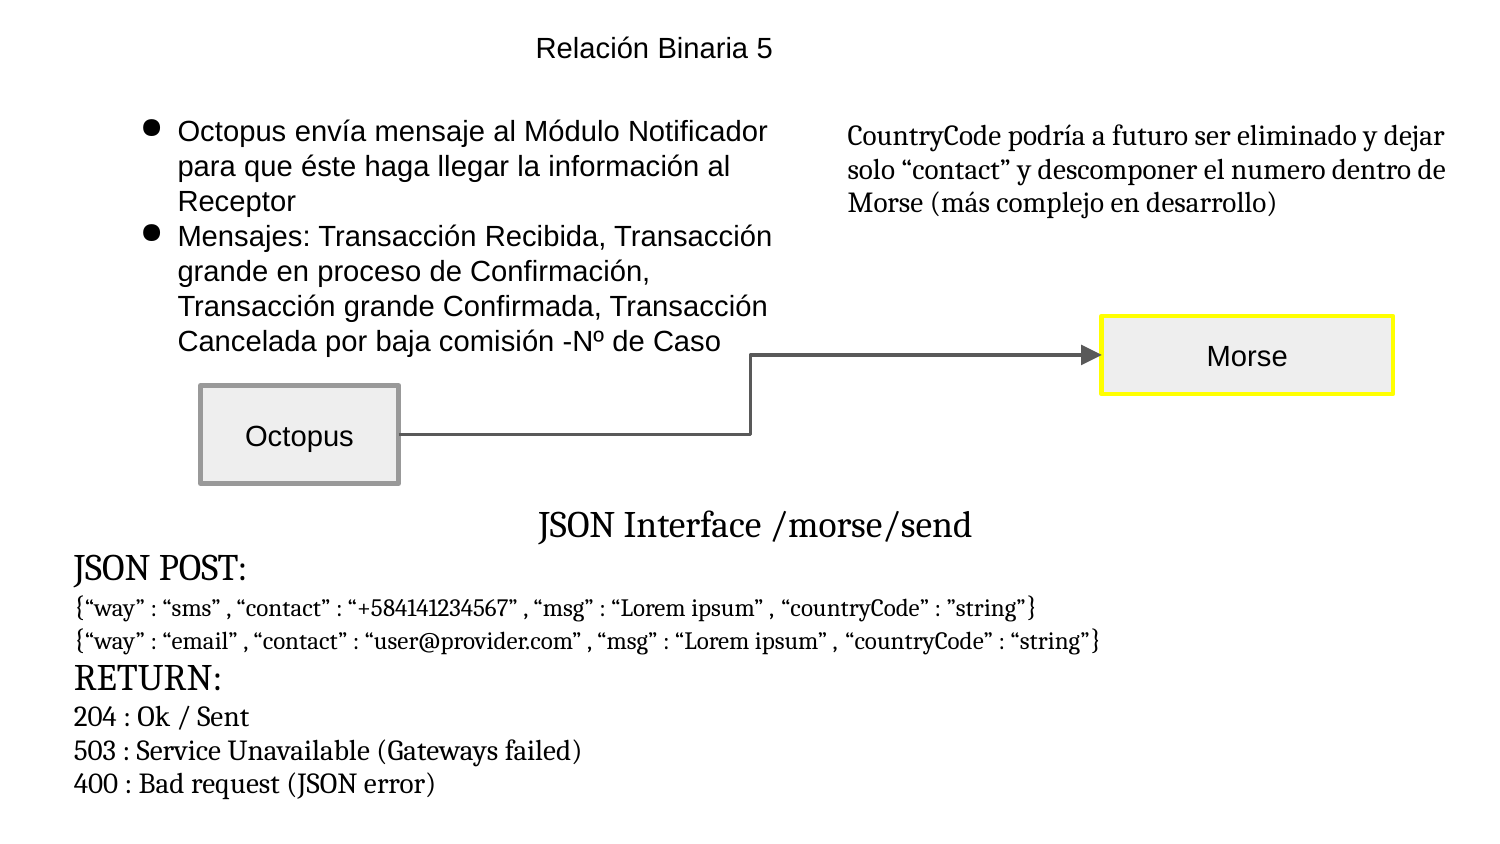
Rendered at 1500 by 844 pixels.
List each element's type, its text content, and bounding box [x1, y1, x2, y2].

text_box Morse [1101, 315, 1393, 395]
text_box JSON Interface /morse/send JSON POST: {“way” : “sms” , “contact” : “+584141234567” , “msg” : “Lorem ipsum” , “countryCode” : ”string”} {“way” : “email” , “contact” : “user@provider.com” , “msg” : “Lorem ipsum” , “countryCode” : “string”} RETURN: 204 : Ok / Sent 503 : Service Unavailable (Gateways failed) 400 : Bad request (JSON error) [59, 496, 1453, 815]
text_box Octopus envía mensaje al Módulo Notificador para que éste haga llegar la información al Receptor Mensajes: Transacción Recibida, Transacción grande en proceso de Confirmación, Transacción grande Confirmada, Transacción Cancelada por baja comisión -Nº de Caso [87, 97, 798, 496]
text_box Octopus [200, 385, 399, 484]
text_box CountryCode podría a futuro ser eliminado y dejar solo “contact” y descomponer el numero dentro de Morse (más complejo en desarrollo) [832, 112, 1483, 265]
text_box Relación Binaria 5 [520, 14, 994, 75]
